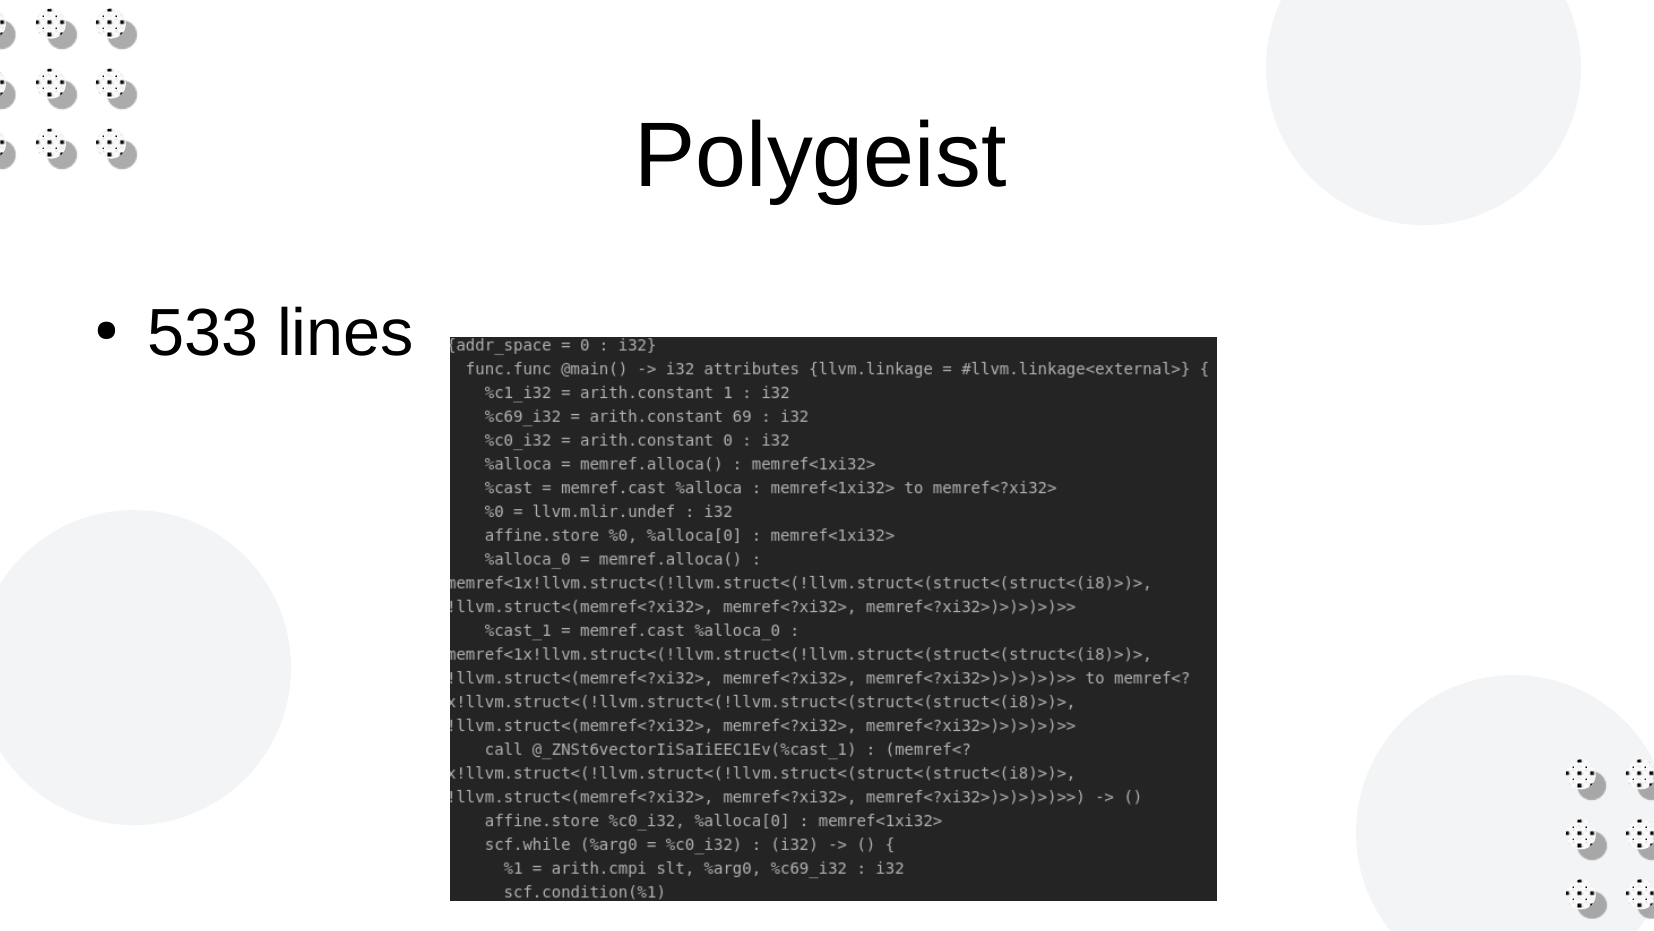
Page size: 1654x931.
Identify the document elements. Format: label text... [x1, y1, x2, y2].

picture [1625, 879, 1654, 910]
picture [95, 8, 126, 39]
title Polygeist [76, 76, 1565, 233]
picture [0, 11, 6, 36]
picture [97, 68, 124, 76]
picture [0, 131, 7, 156]
picture [1625, 819, 1654, 850]
picture [450, 337, 1217, 901]
picture [1565, 879, 1596, 910]
list 533 lines [76, 295, 1565, 835]
picture [1565, 819, 1596, 850]
picture [35, 68, 66, 99]
picture [35, 128, 67, 159]
picture [1565, 759, 1596, 790]
picture [0, 71, 6, 96]
picture [1625, 759, 1654, 790]
picture [35, 8, 66, 39]
